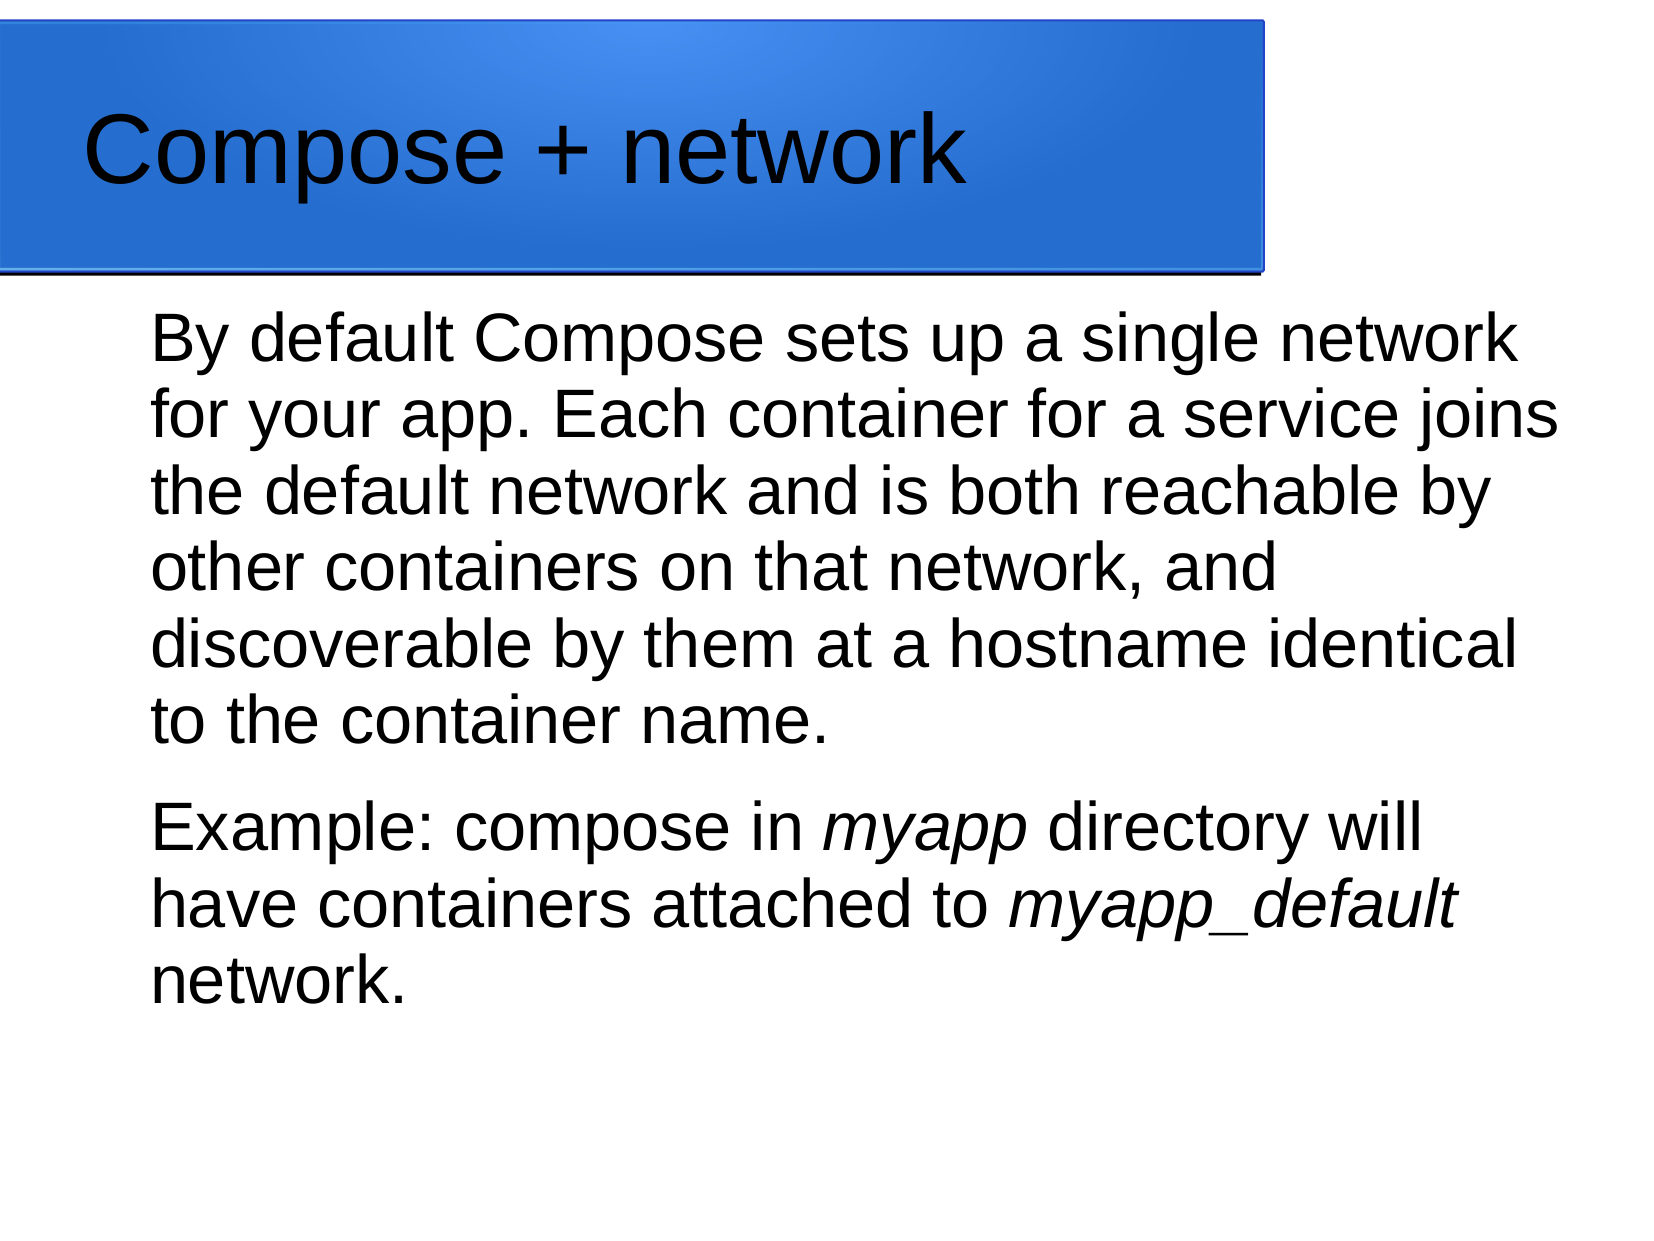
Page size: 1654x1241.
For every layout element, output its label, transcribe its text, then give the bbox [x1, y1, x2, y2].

title Compose + network [82, 47, 1235, 252]
list By default Compose sets up a single network for your app. Each container for a service joins the default network and is both reachable by other containers on that network, and discoverable by them at a hostname identical to the container name. Example: compose in myapp directory will have containers attached to myapp_default network. [82, 299, 1571, 1019]
